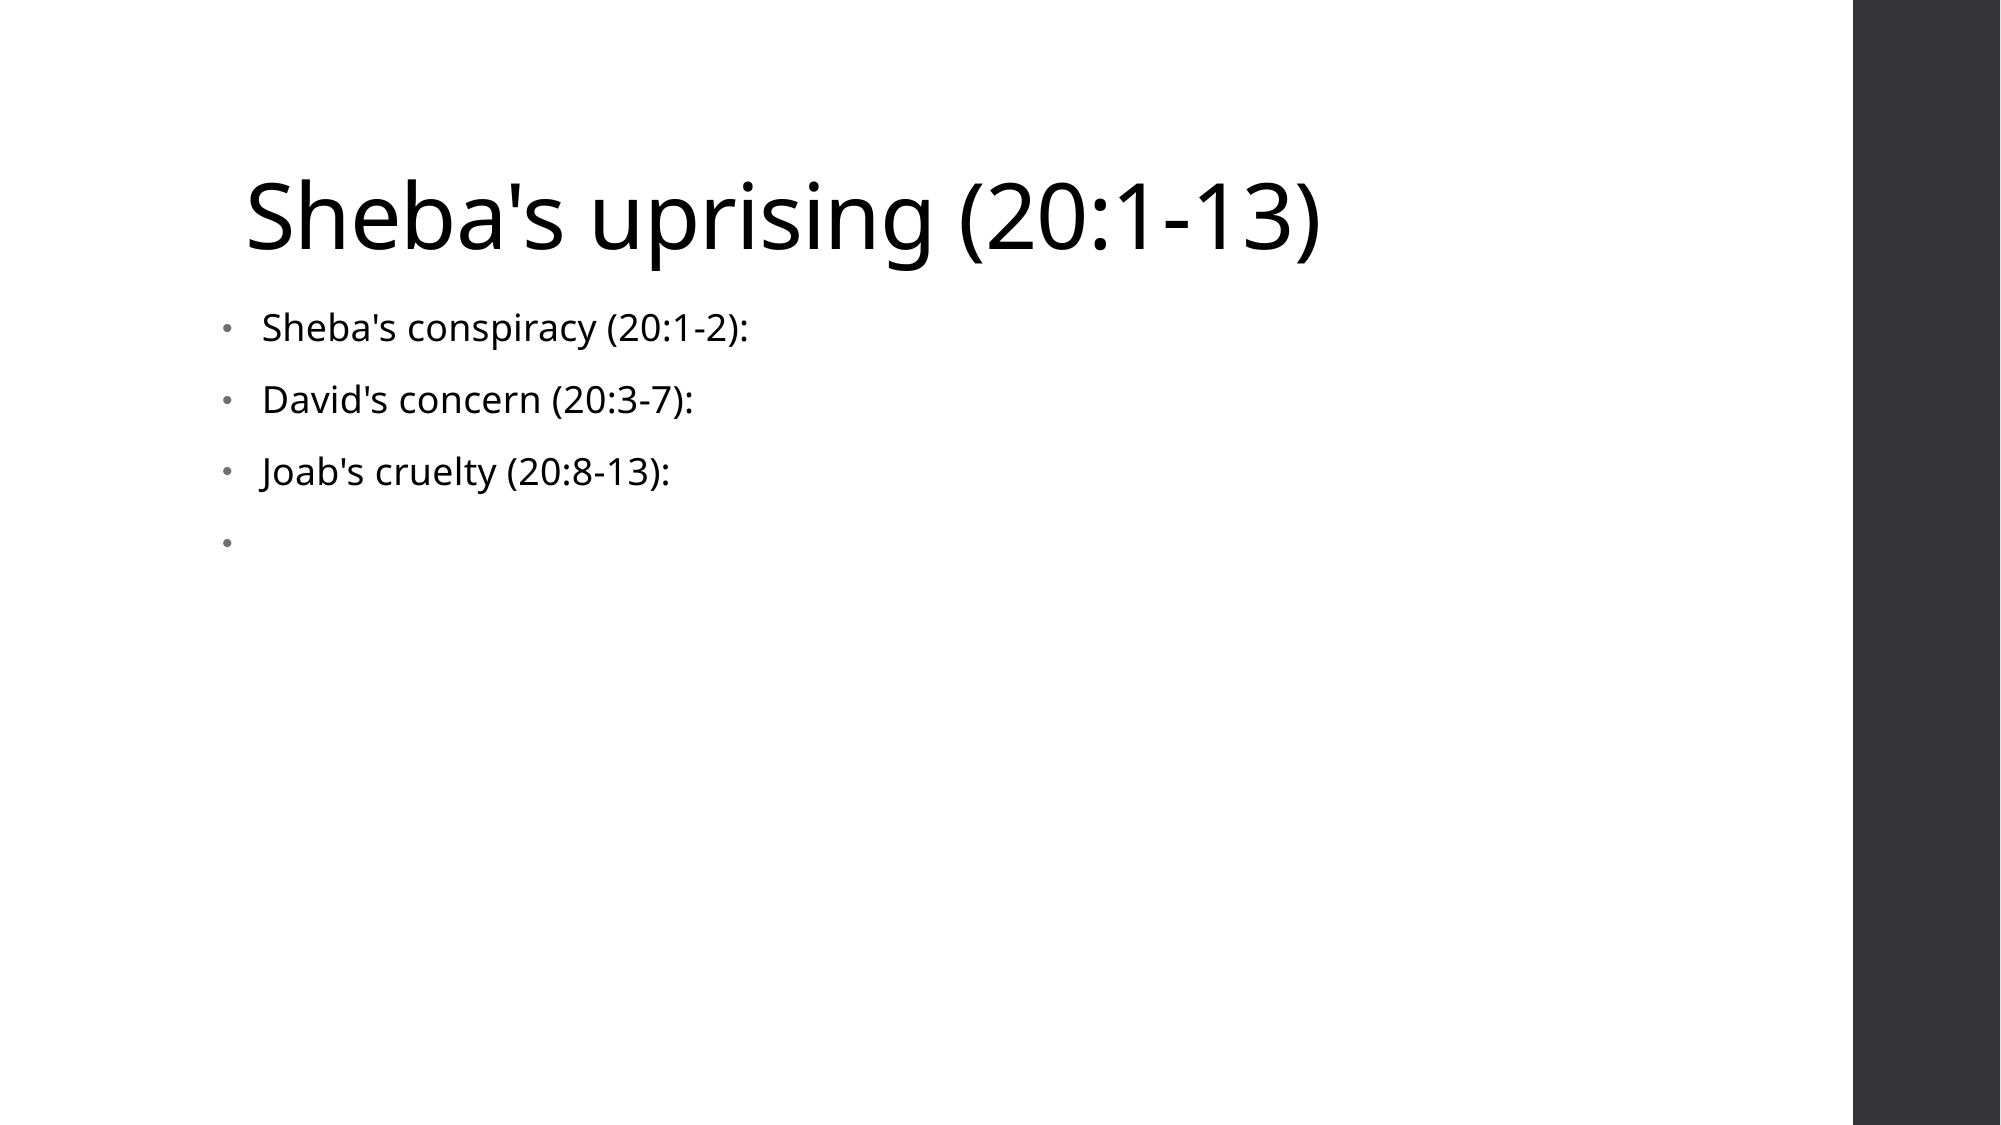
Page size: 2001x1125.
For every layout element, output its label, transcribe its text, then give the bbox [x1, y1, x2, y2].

list Sheba's conspiracy (20:1-2): David's concern (20:3-7): Joab's cruelty (20:8-13): [206, 299, 1617, 1014]
title Sheba's uprising (20:1-13) [206, 60, 1797, 278]
